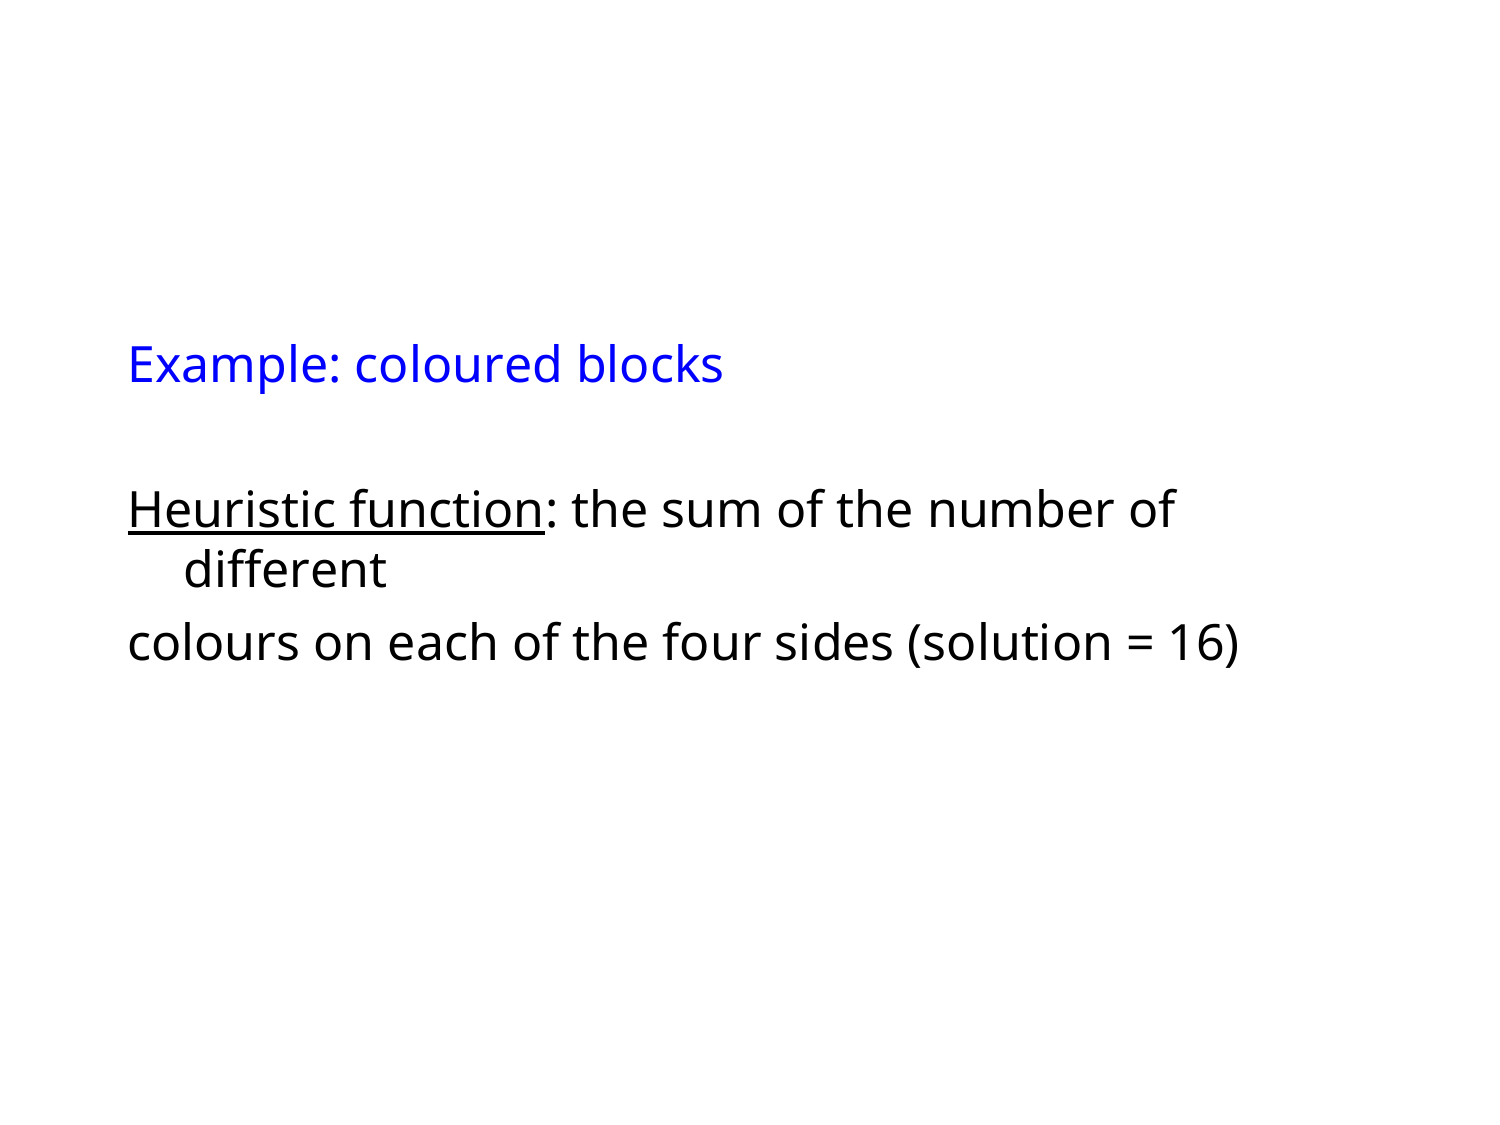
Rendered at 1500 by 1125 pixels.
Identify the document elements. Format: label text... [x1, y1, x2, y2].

list Example: coloured blocks Heuristic function: the sum of the number of different colours on each of the four sides (solution = 16) [112, 324, 1387, 999]
